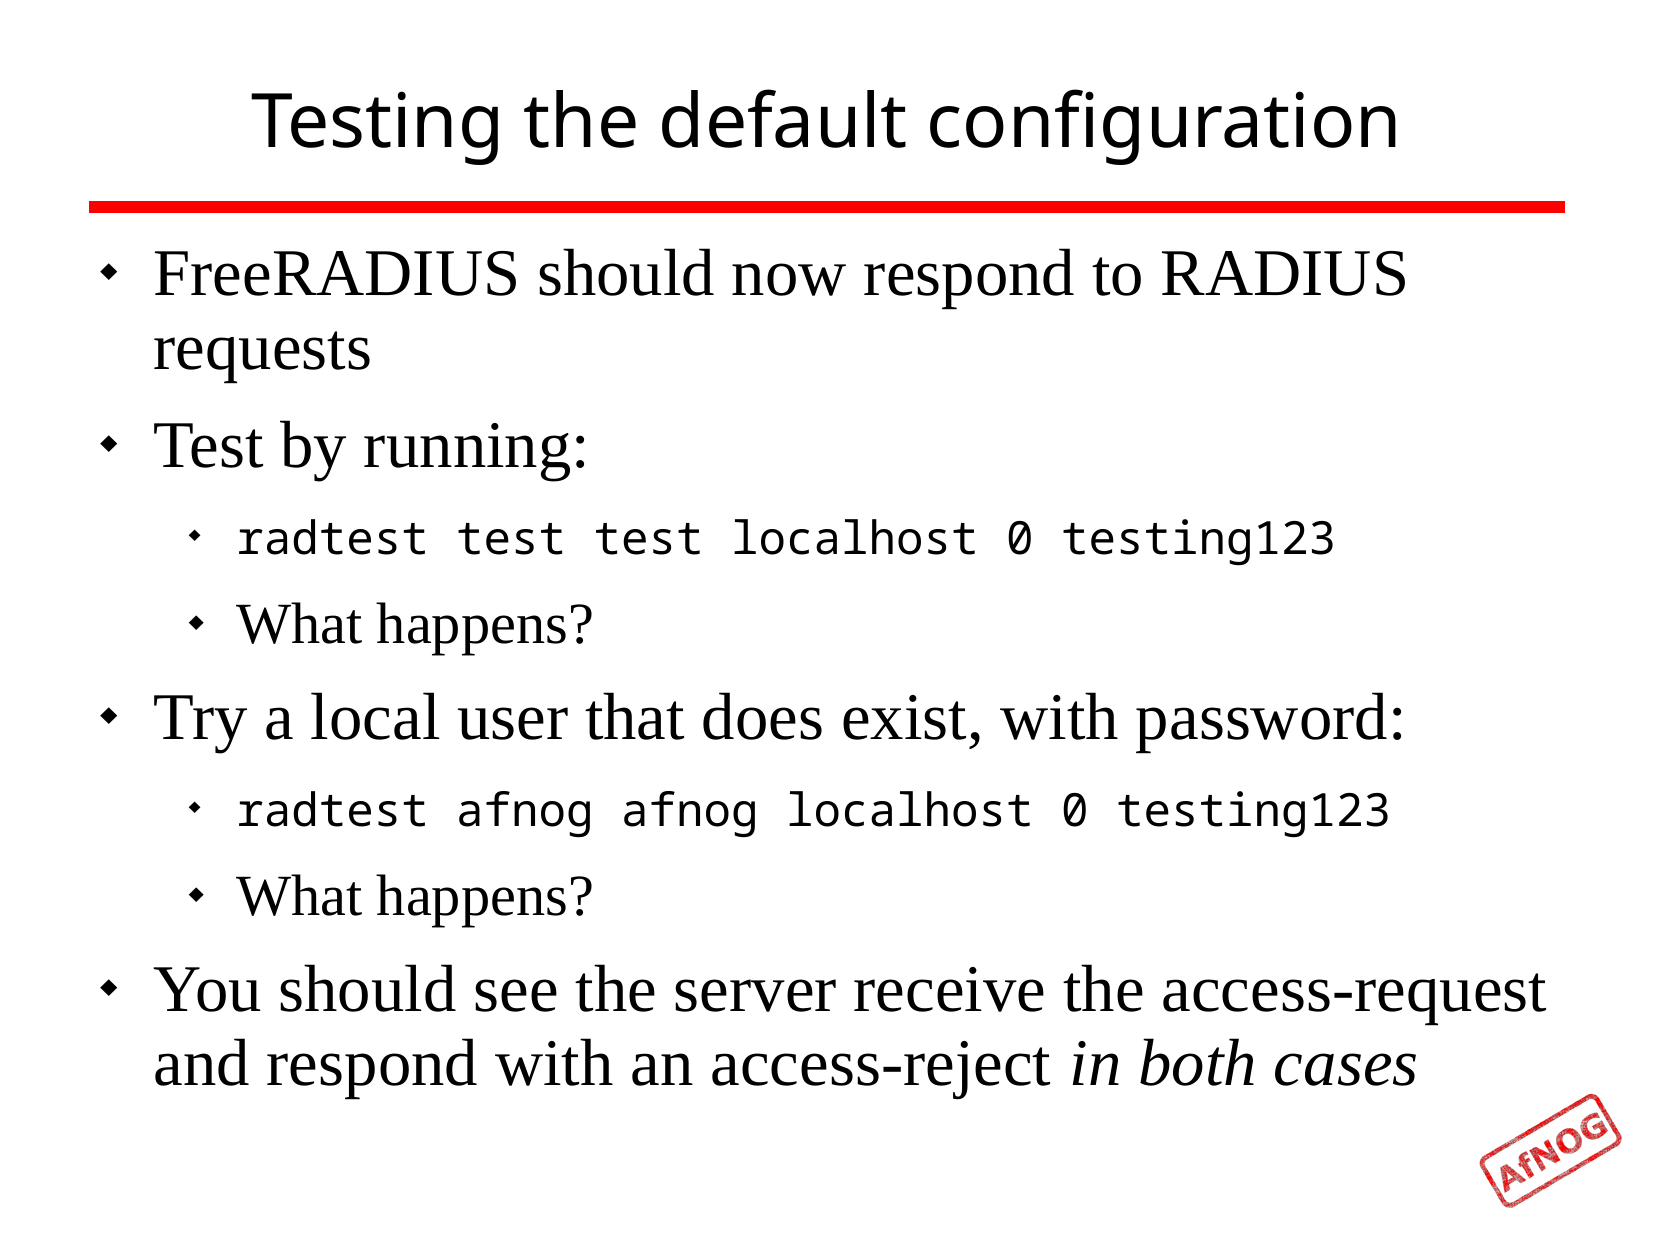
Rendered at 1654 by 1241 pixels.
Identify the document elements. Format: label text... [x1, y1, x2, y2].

picture [1476, 1090, 1625, 1211]
title Testing the default configuration [82, 29, 1571, 207]
list FreeRADIUS should now respond to RADIUS requests Test by running: radtest test test localhost 0 testing123 What happens? Try a local user that does exist, with password: radtest afnog afnog localhost 0 testing123 What happens? You should see the server receive the access-request and respond with an access-reject in both cases [82, 236, 1571, 1152]
